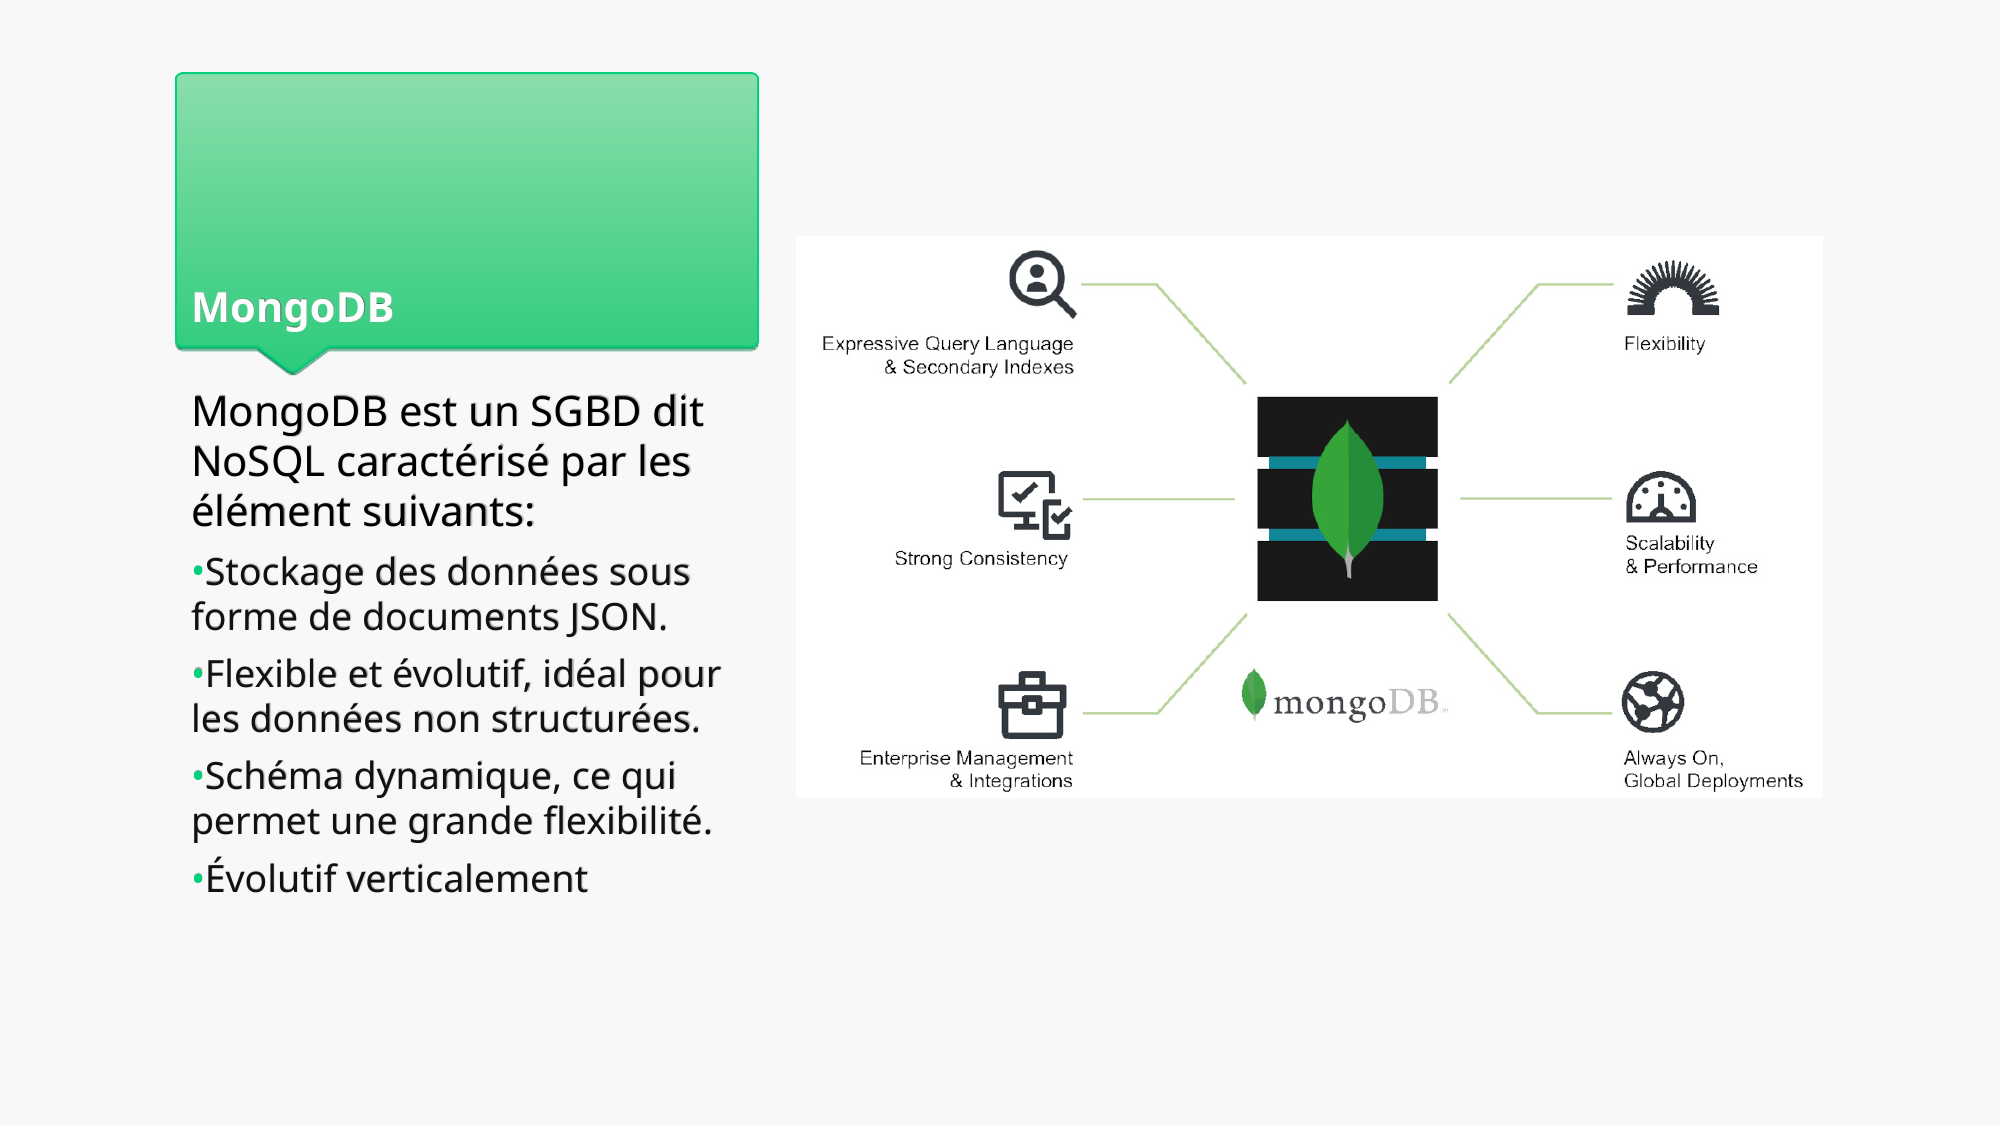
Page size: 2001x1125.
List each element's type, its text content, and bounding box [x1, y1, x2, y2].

title MongoDB [176, 73, 758, 339]
list MongoDB est un SGBD dit NoSQL caractérisé par les élément suivants: Stockage des données sous forme de documents JSON. Flexible et évolutif, idéal pour les données non structurées. Schéma dynamique, ce qui permet une grande flexibilité. Évolutif verticalement [176, 370, 758, 962]
picture [796, 236, 1823, 798]
